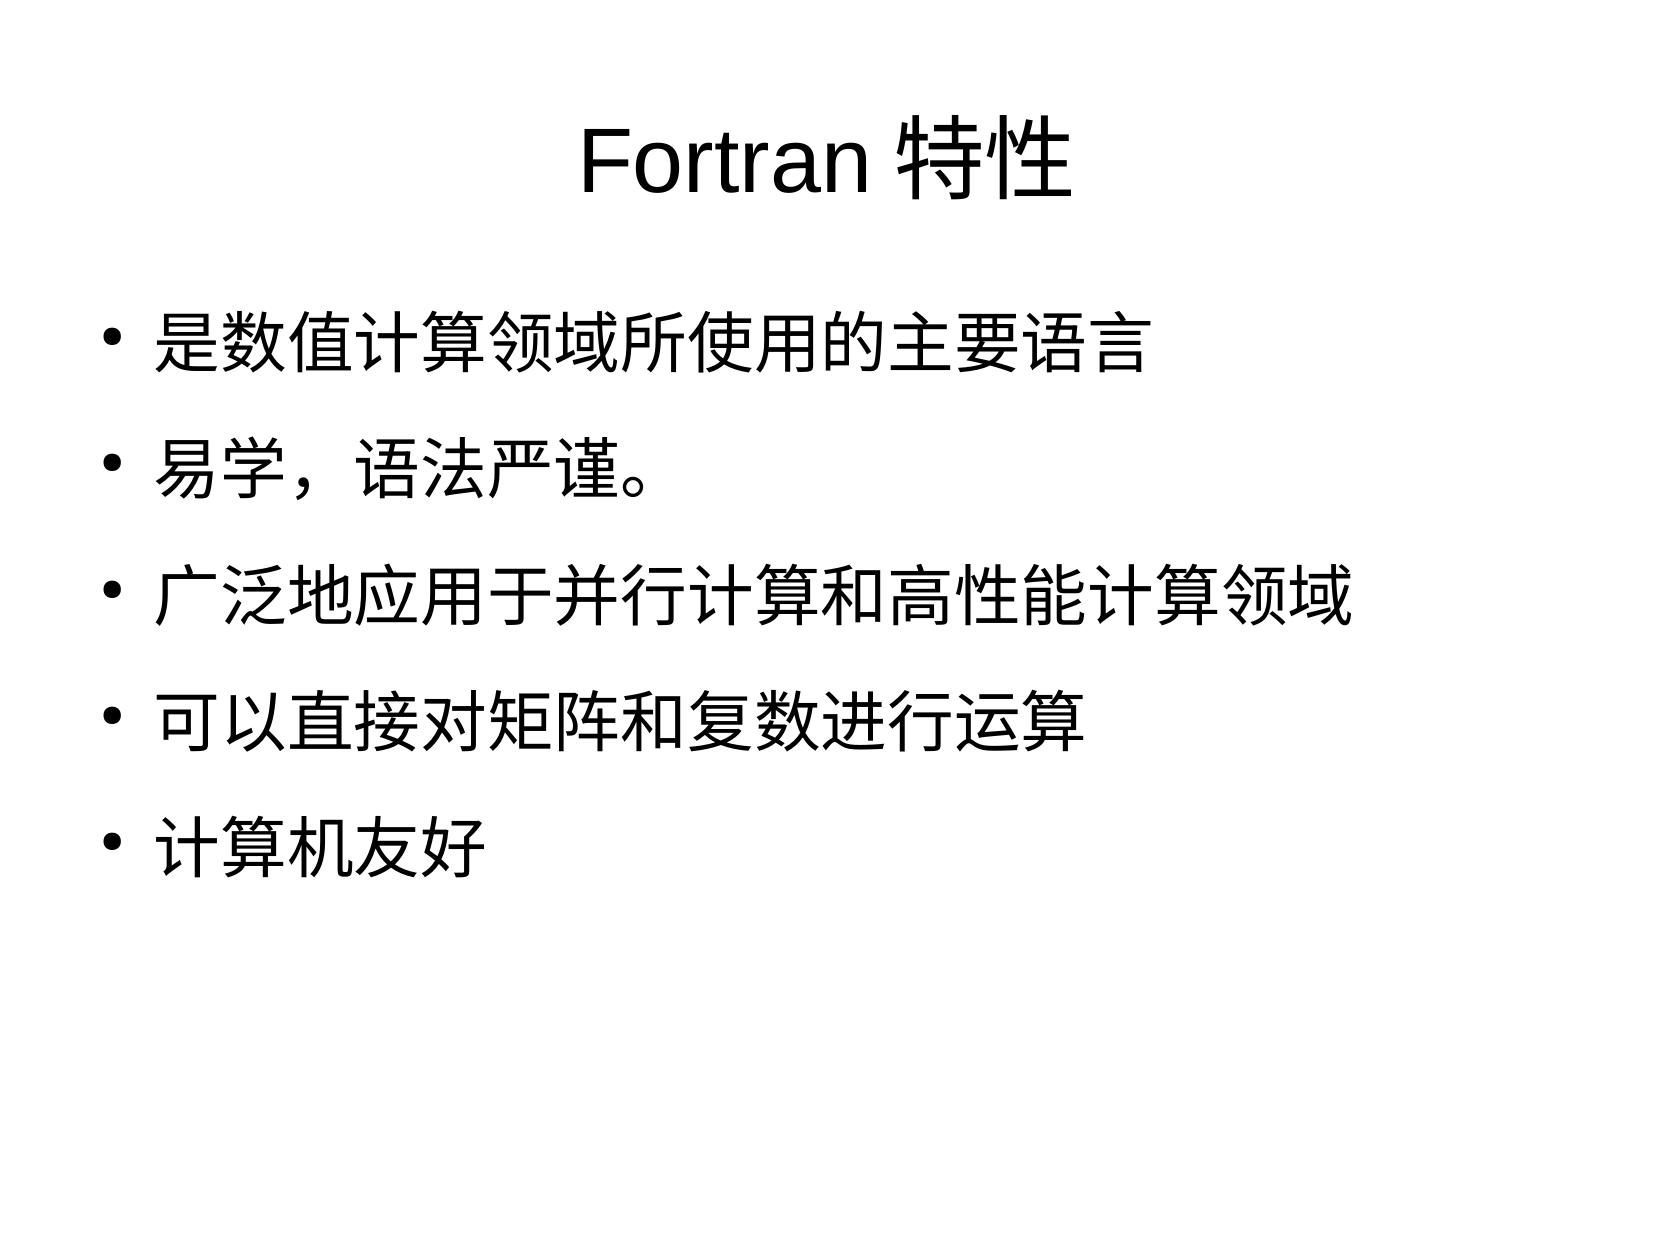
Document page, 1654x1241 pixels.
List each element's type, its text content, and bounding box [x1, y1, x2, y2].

title Fortran特性 [82, 49, 1571, 257]
list 是数值计算领域所使用的主要语言 易学，语法严谨。 广泛地应用于并行计算和高性能计算领域 可以直接对矩阵和复数进行运算 计算机友好 [82, 290, 1571, 1010]
